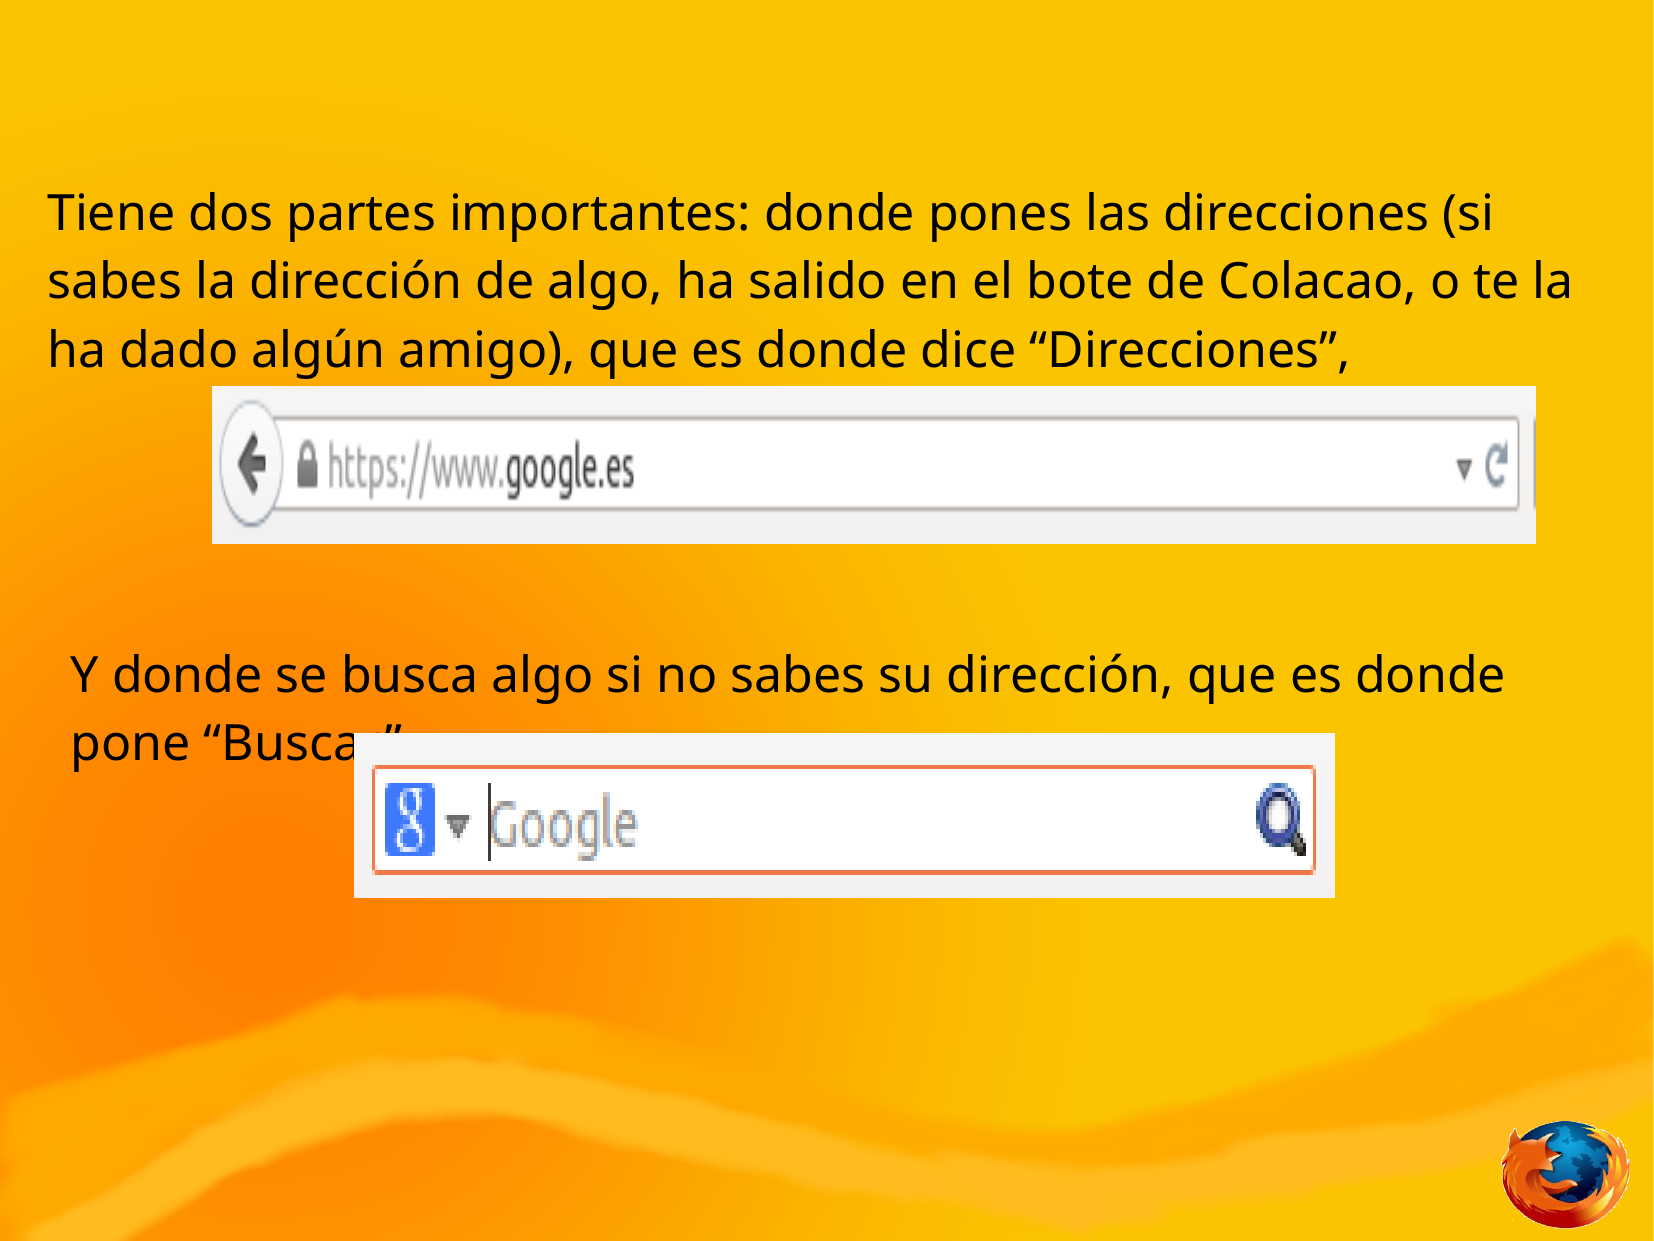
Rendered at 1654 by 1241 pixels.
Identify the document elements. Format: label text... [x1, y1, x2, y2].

text_box Tiene dos partes importantes: donde pones las direcciones (si sabes la dirección de algo, ha salido en el bote de Colacao, o te la ha dado algún amigo), que es donde dice “Direcciones”, [47, 177, 1607, 355]
list Y donde se busca algo si no sabes su dirección, que es donde pone “Buscar”. [70, 639, 1560, 1241]
picture [0, 0, 1654, 1241]
picture [354, 733, 1335, 898]
